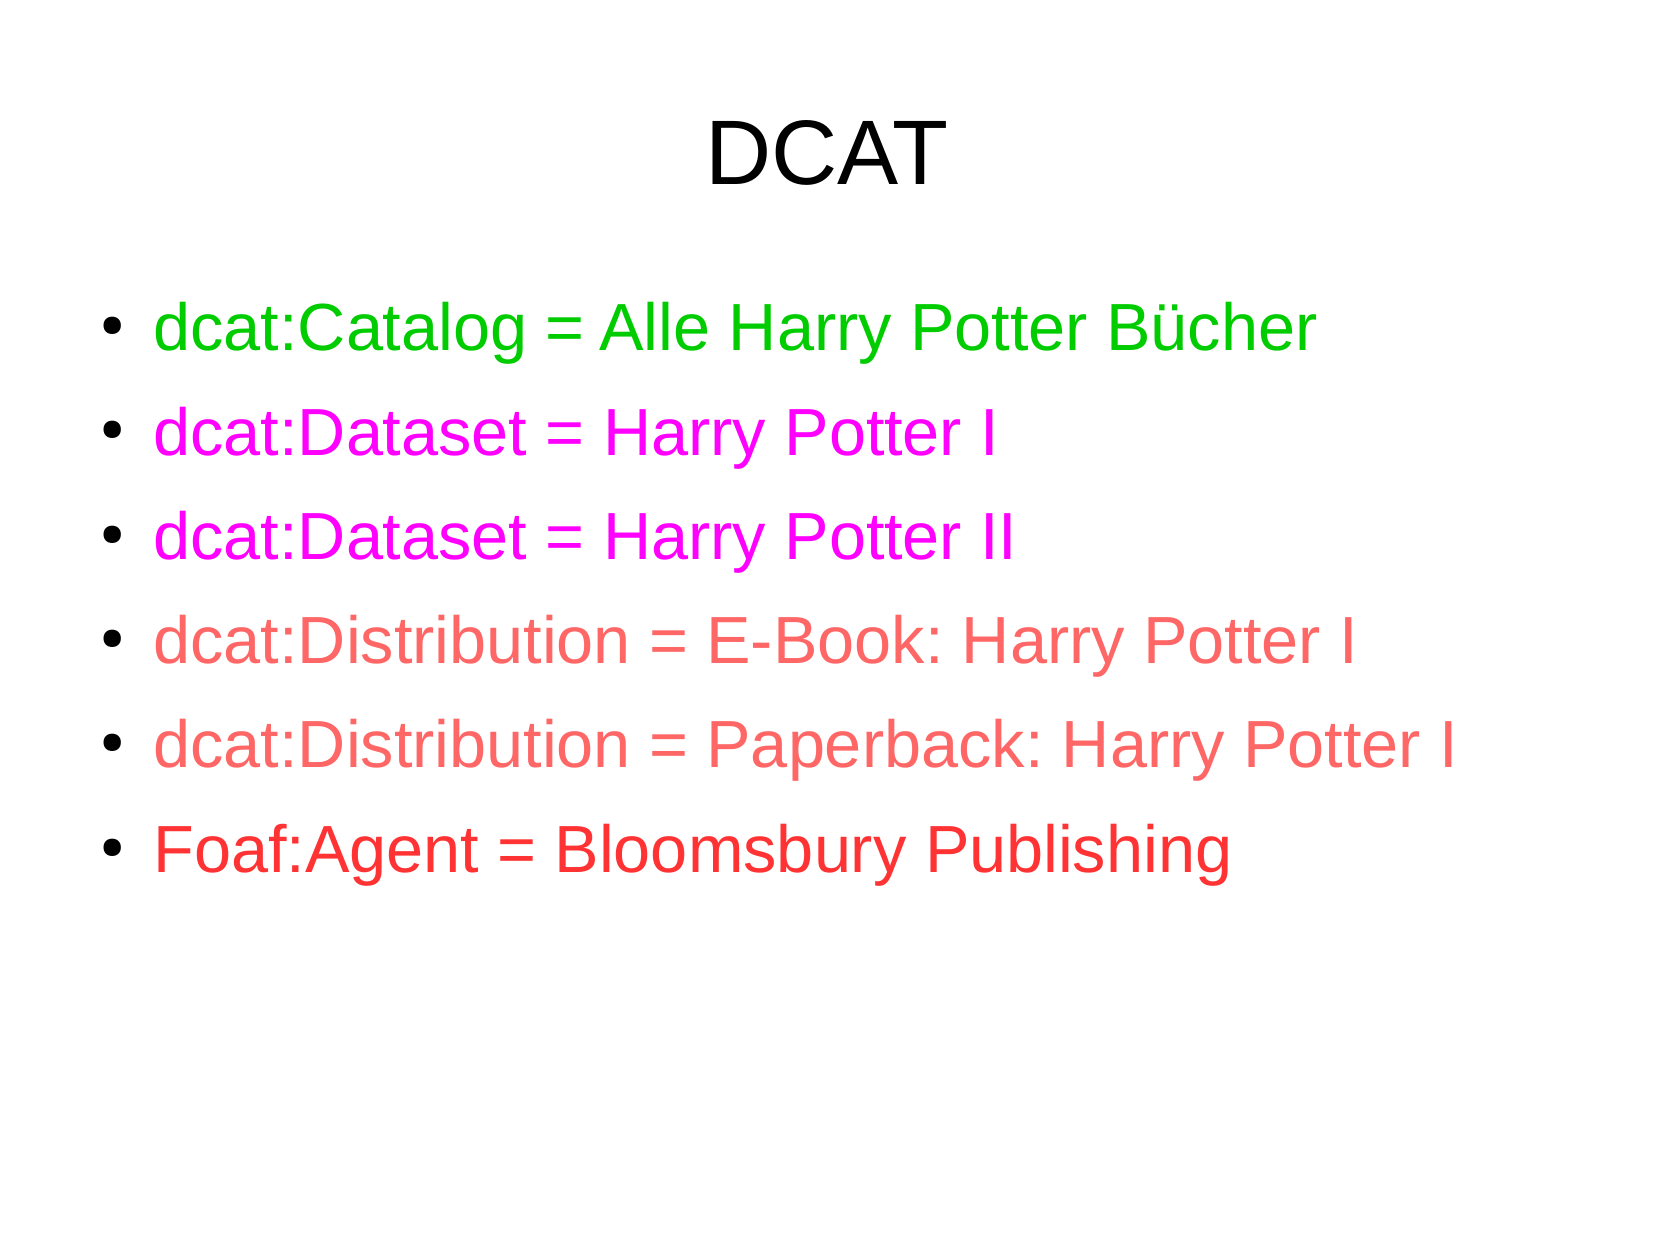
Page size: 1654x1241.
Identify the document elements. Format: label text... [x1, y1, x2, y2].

title DCAT [82, 49, 1571, 257]
list dcat:Catalog = Alle Harry Potter Bücher dcat:Dataset = Harry Potter I dcat:Dataset = Harry Potter II dcat:Distribution = E-Book: Harry Potter I dcat:Distribution = Paperback: Harry Potter I Foaf:Agent = Bloomsbury Publishing [82, 290, 1571, 1010]
